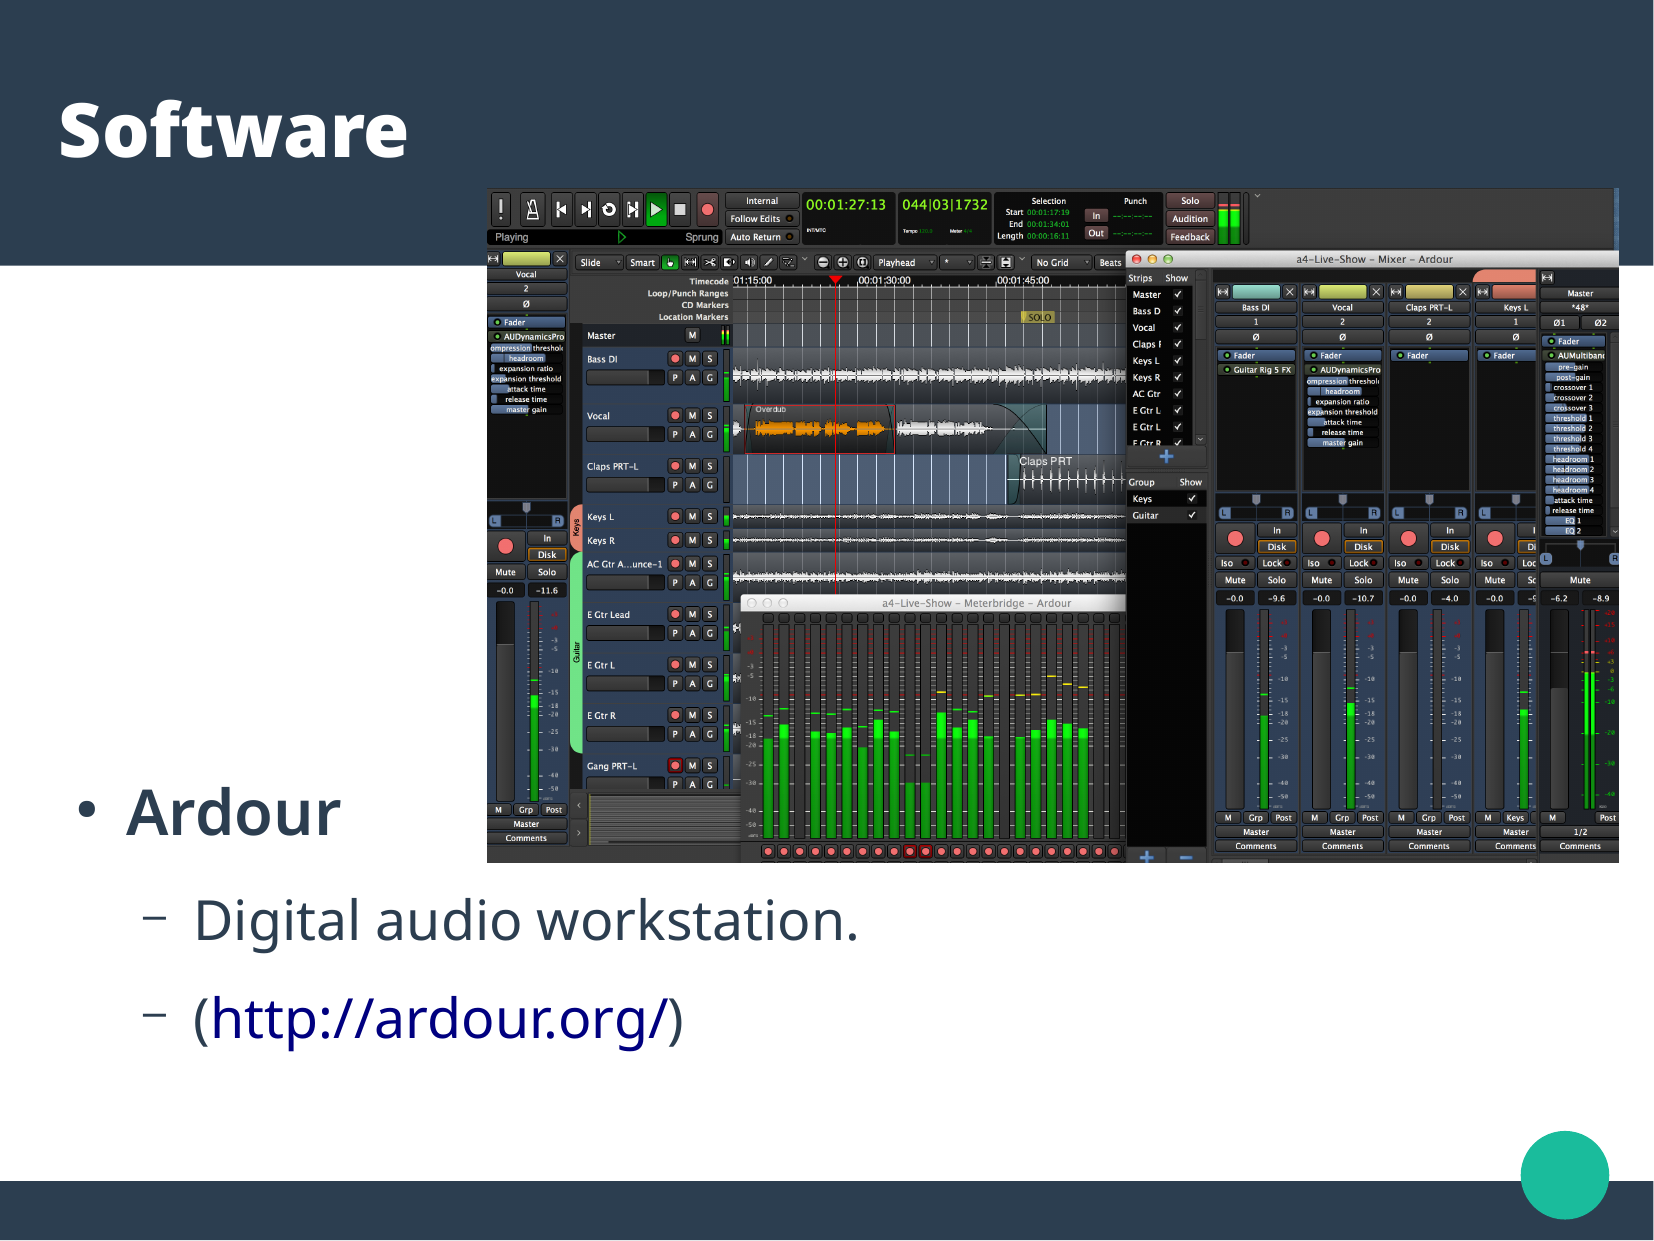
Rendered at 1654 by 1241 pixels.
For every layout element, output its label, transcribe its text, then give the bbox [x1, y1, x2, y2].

list Ardour Digital audio workstation. (http://ardour.org/) [59, 767, 1595, 1058]
picture [487, 188, 1619, 863]
title Software [59, 49, 1595, 207]
